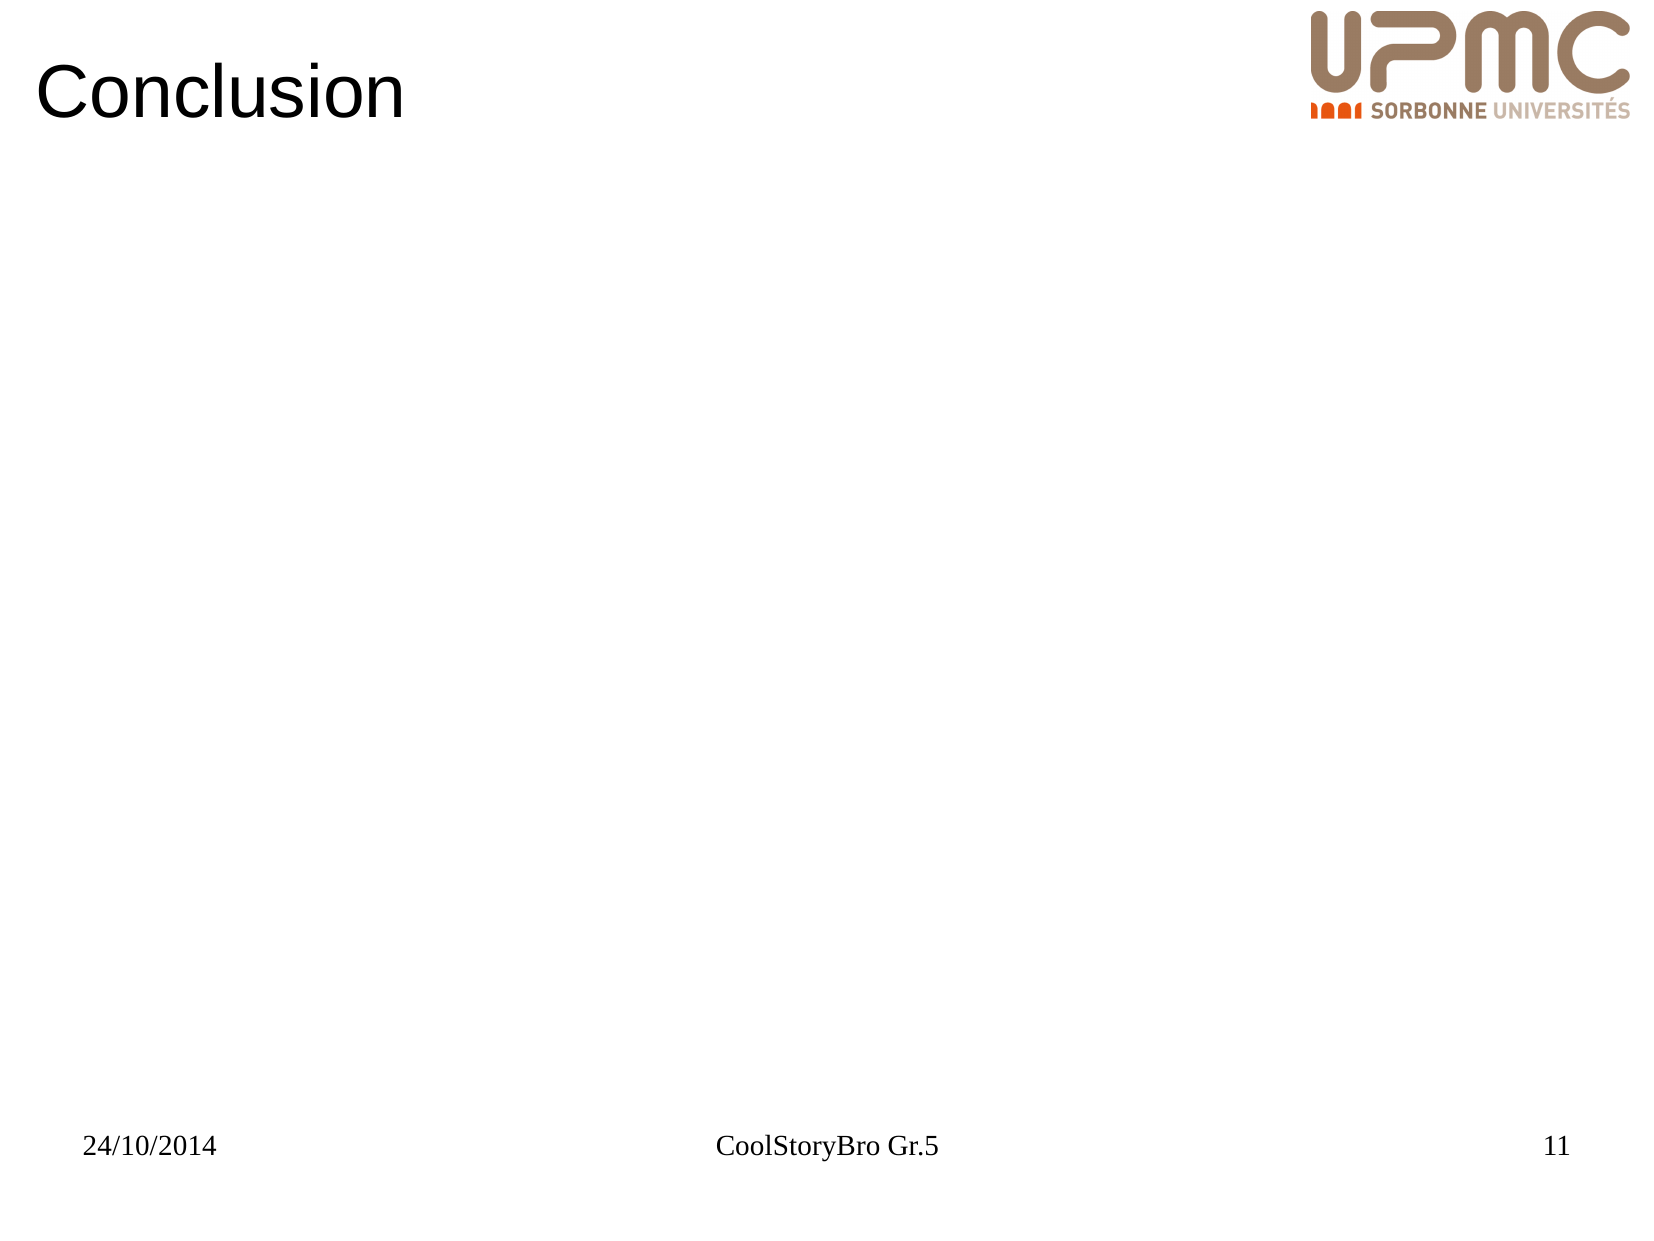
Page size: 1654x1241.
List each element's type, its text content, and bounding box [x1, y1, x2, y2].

title Conclusion [35, 23, 1241, 160]
picture [1311, 11, 1630, 120]
